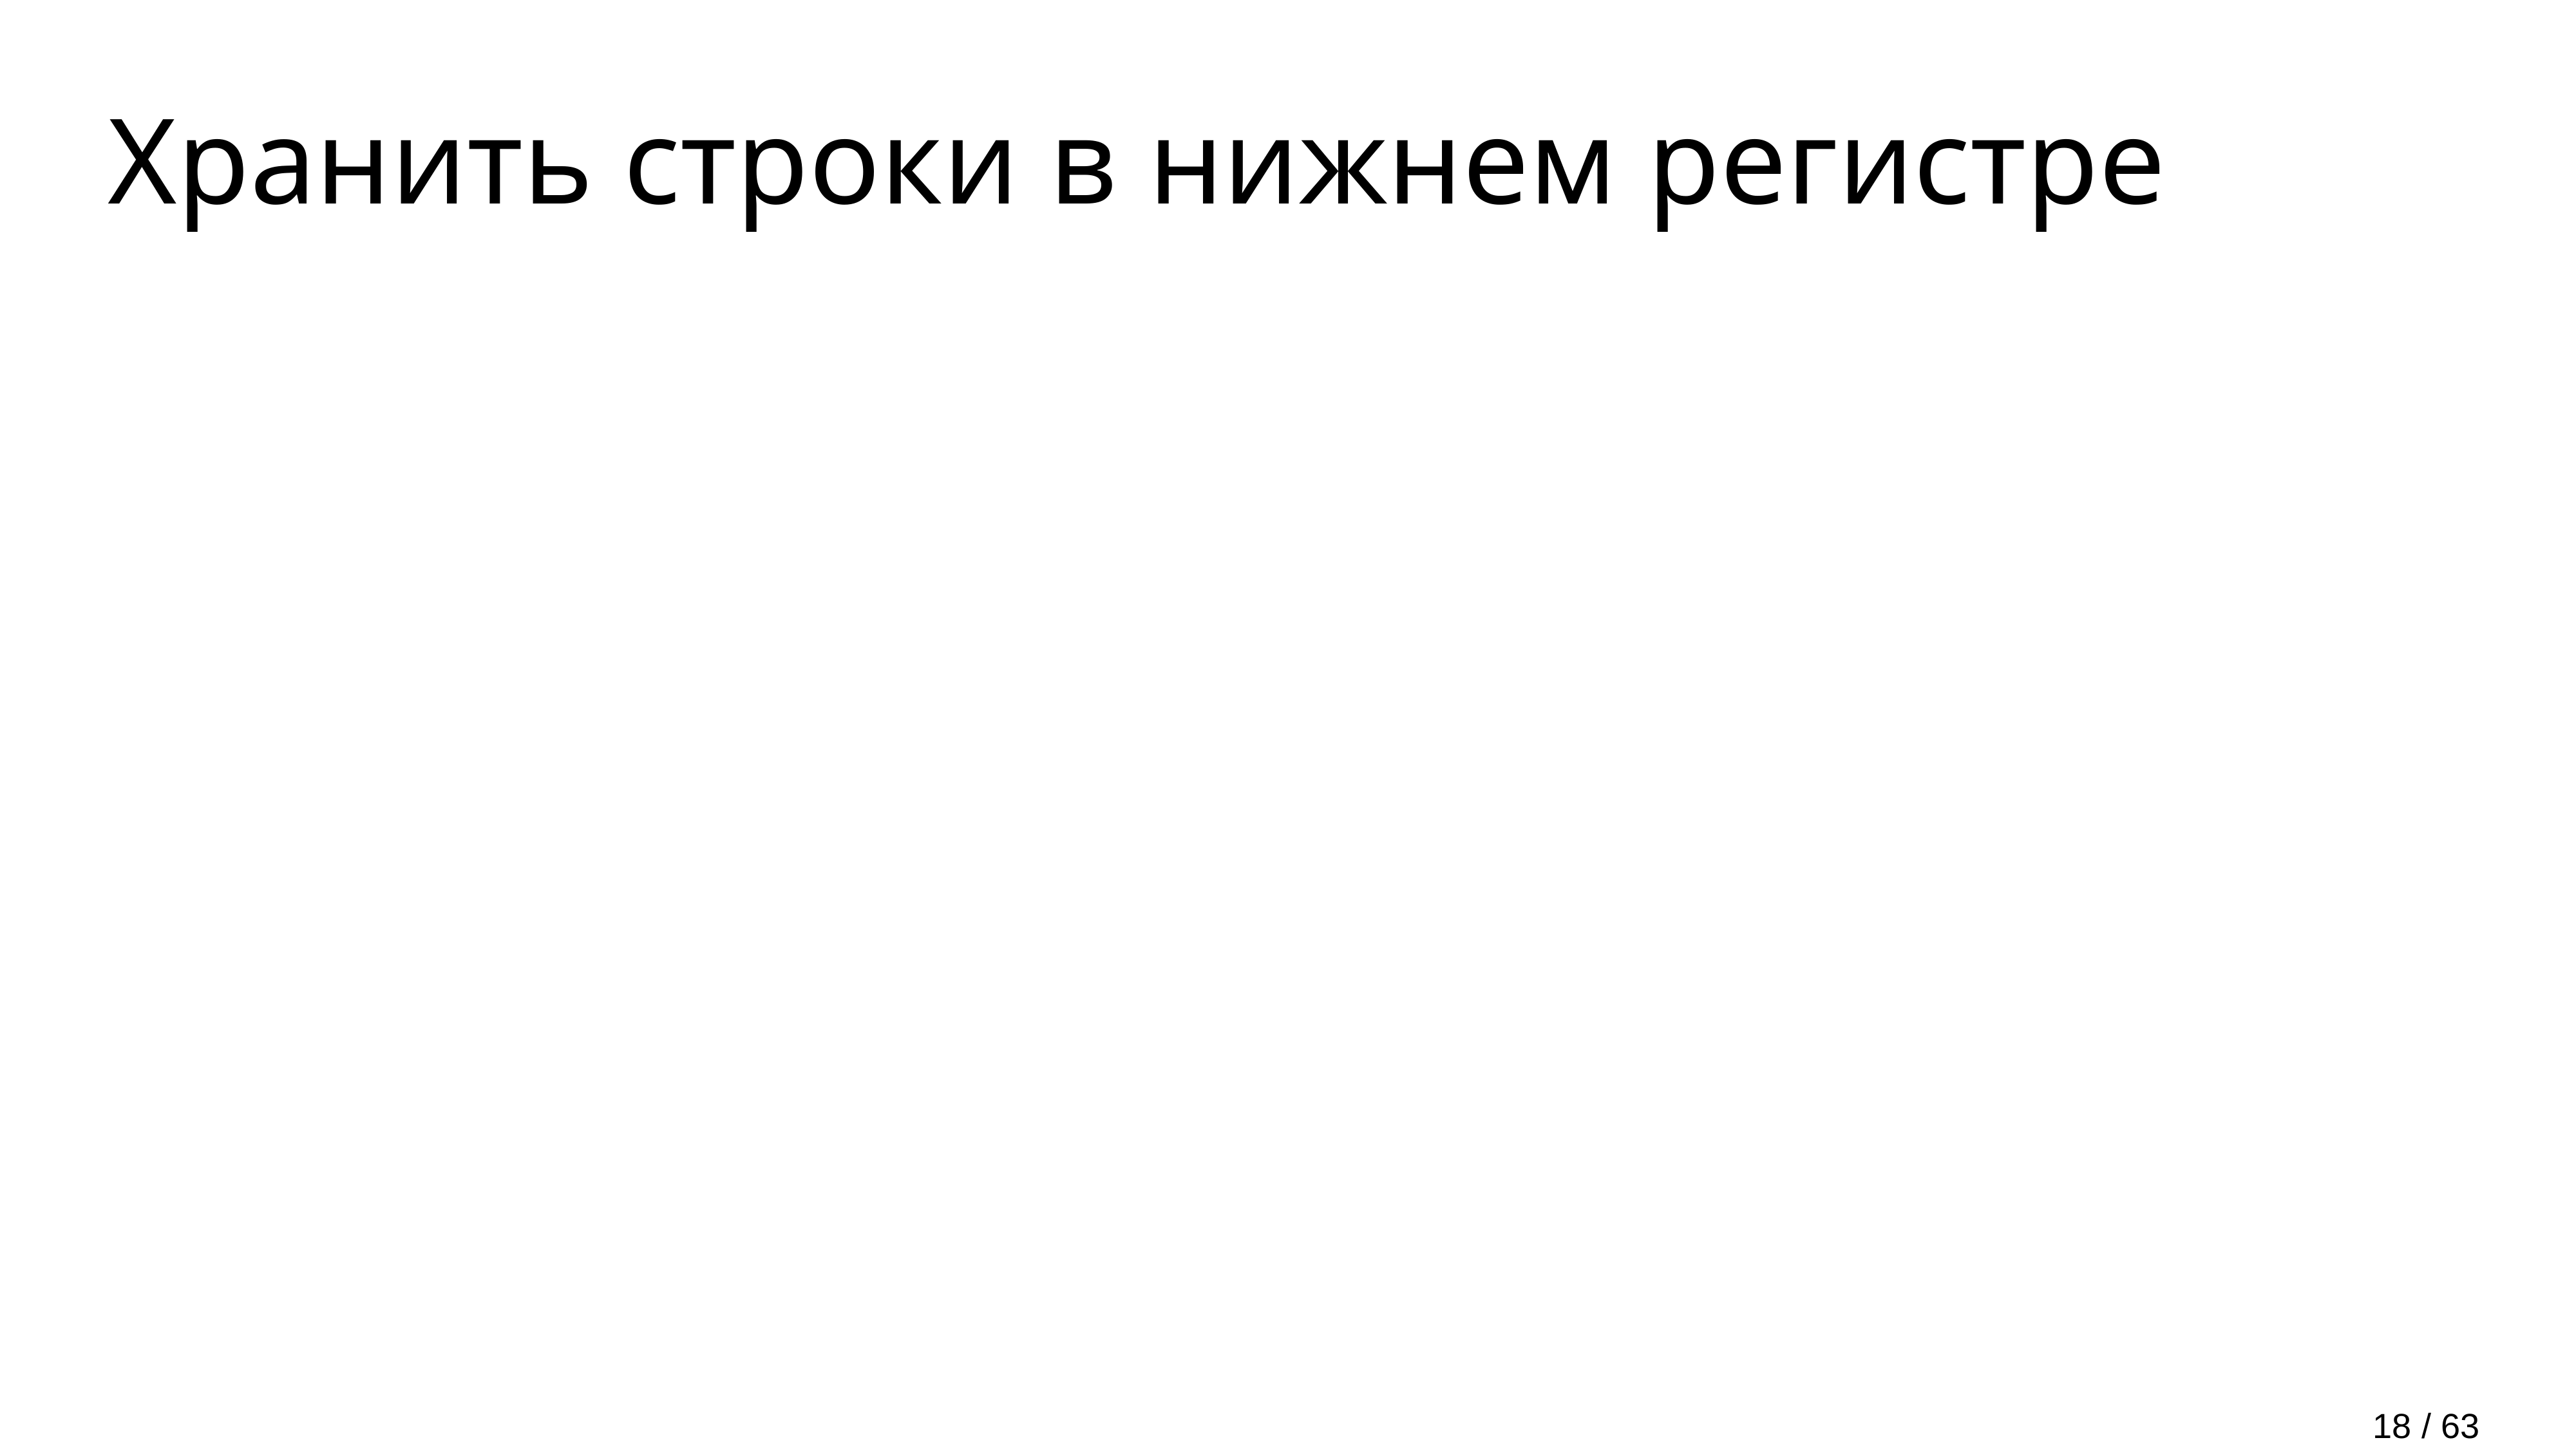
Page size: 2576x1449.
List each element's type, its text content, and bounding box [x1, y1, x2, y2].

text_box <number> / 63 [2363, 1402, 2576, 1449]
title Хранить строки в нижнем регистре [108, 80, 2468, 242]
